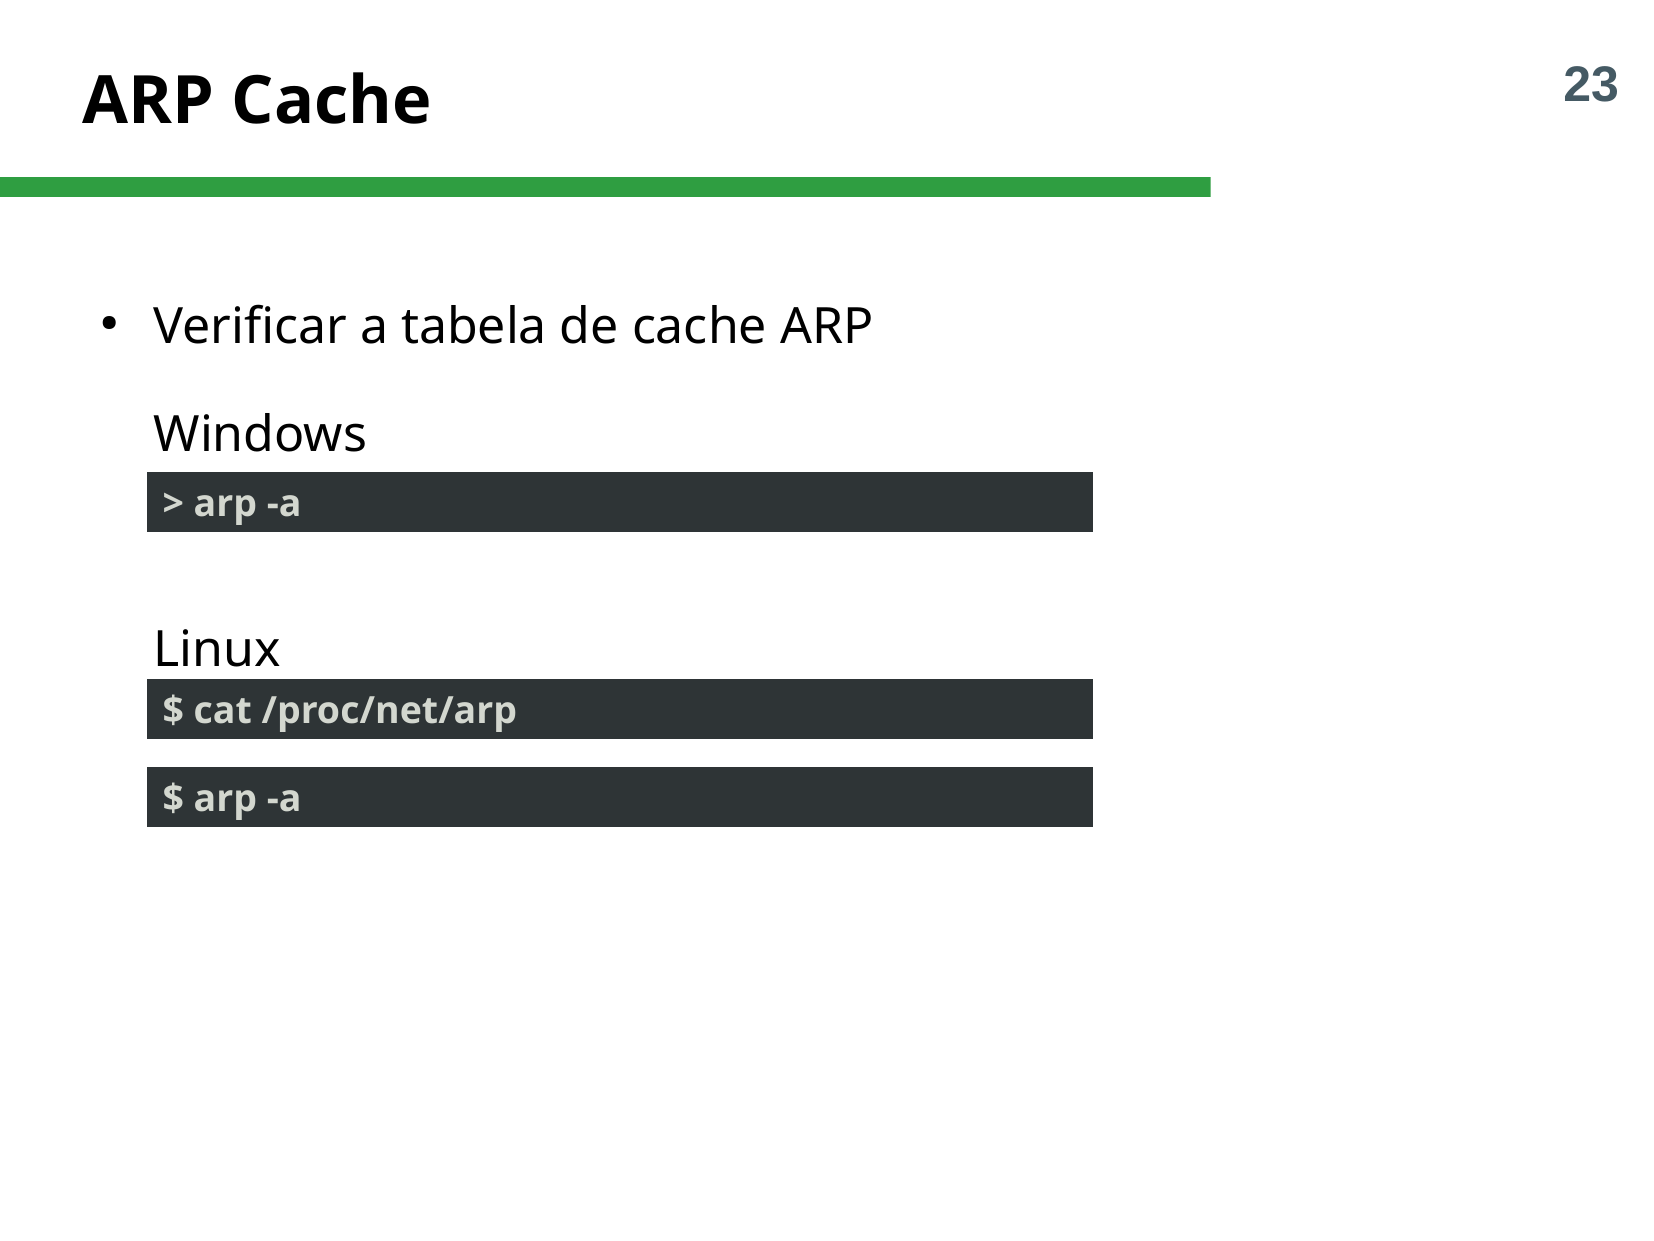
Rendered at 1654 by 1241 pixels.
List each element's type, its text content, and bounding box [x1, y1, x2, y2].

text_box $ cat /proc/net/arp [147, 679, 1093, 739]
text_box > arp -a [147, 472, 1093, 532]
text_box $ arp -a [147, 767, 1093, 827]
list Verificar a tabela de cache ARP Windows Linux [82, 290, 1571, 1216]
title ARP Cache [82, 0, 1152, 202]
